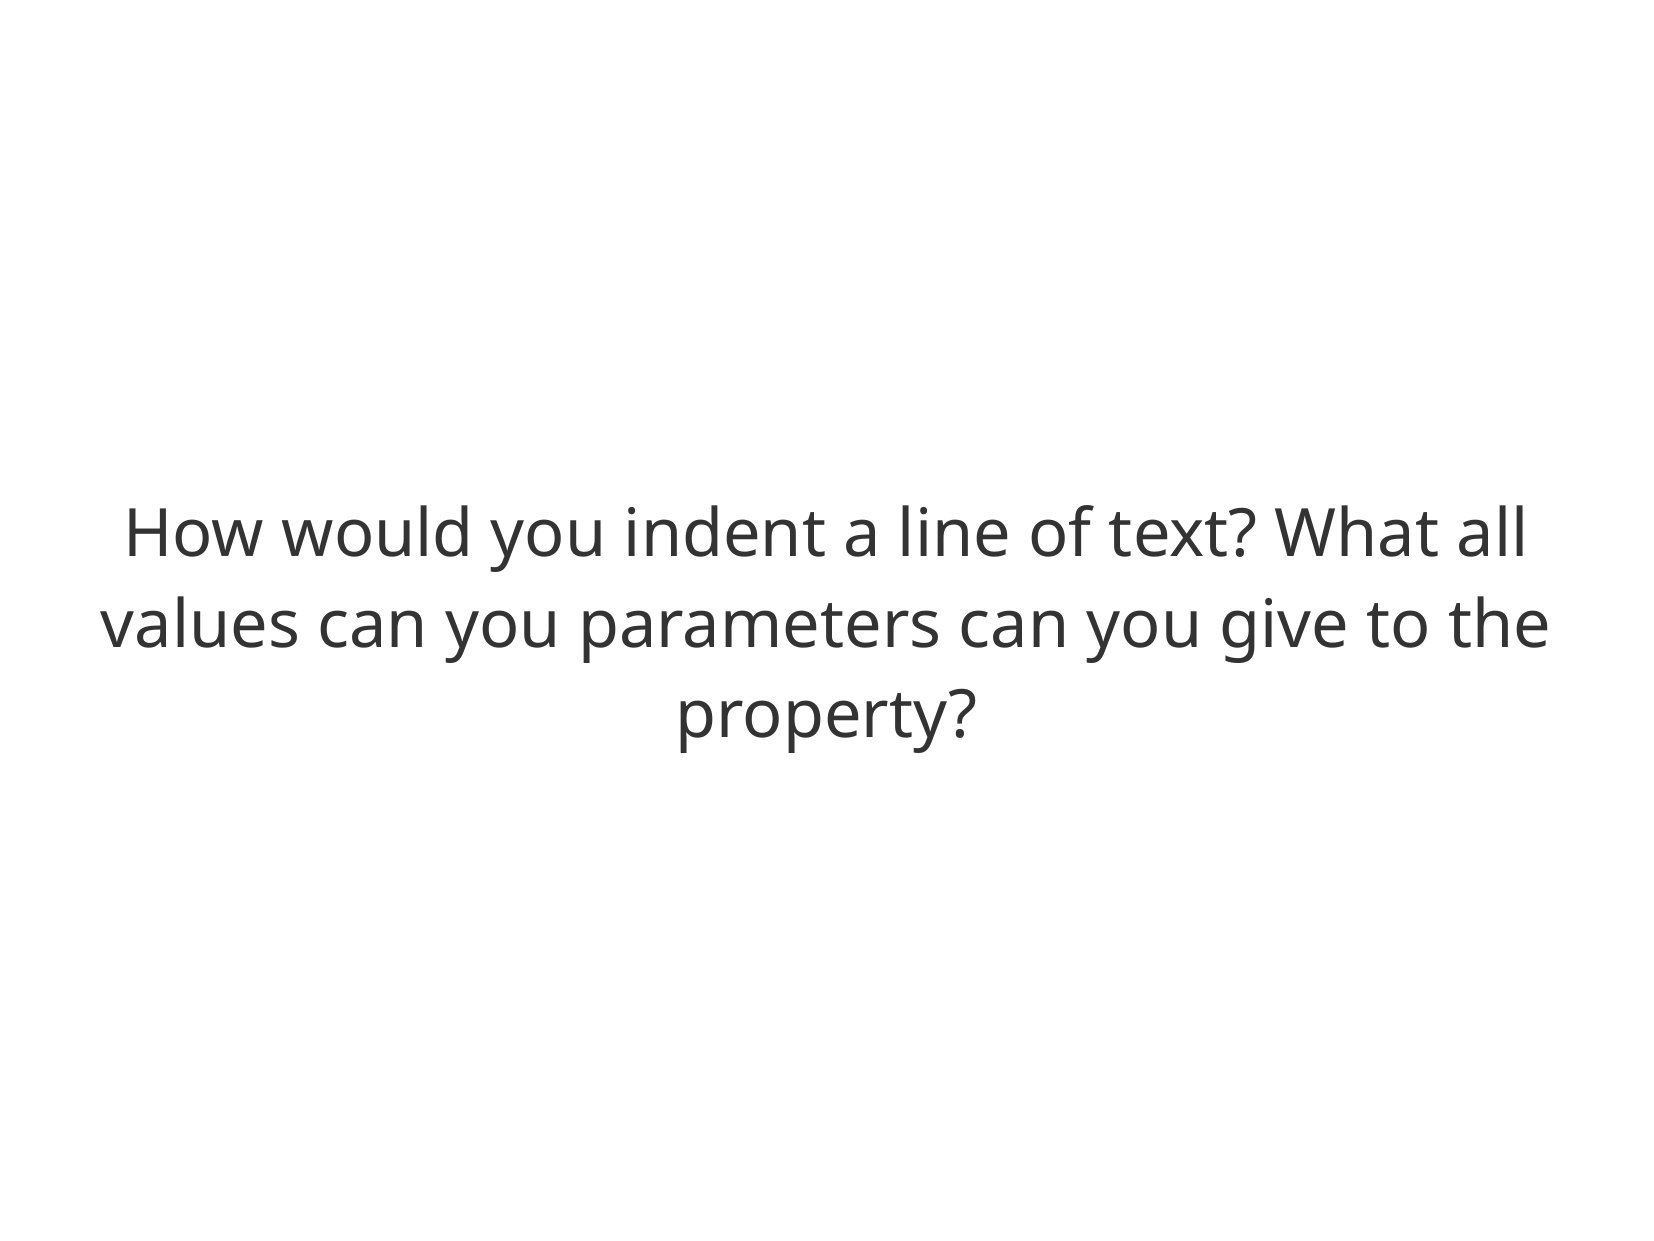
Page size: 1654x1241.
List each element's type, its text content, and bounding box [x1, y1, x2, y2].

subtitle How would you indent a line of text? What all values can you parameters can you give to the property? [82, 49, 1571, 1193]
